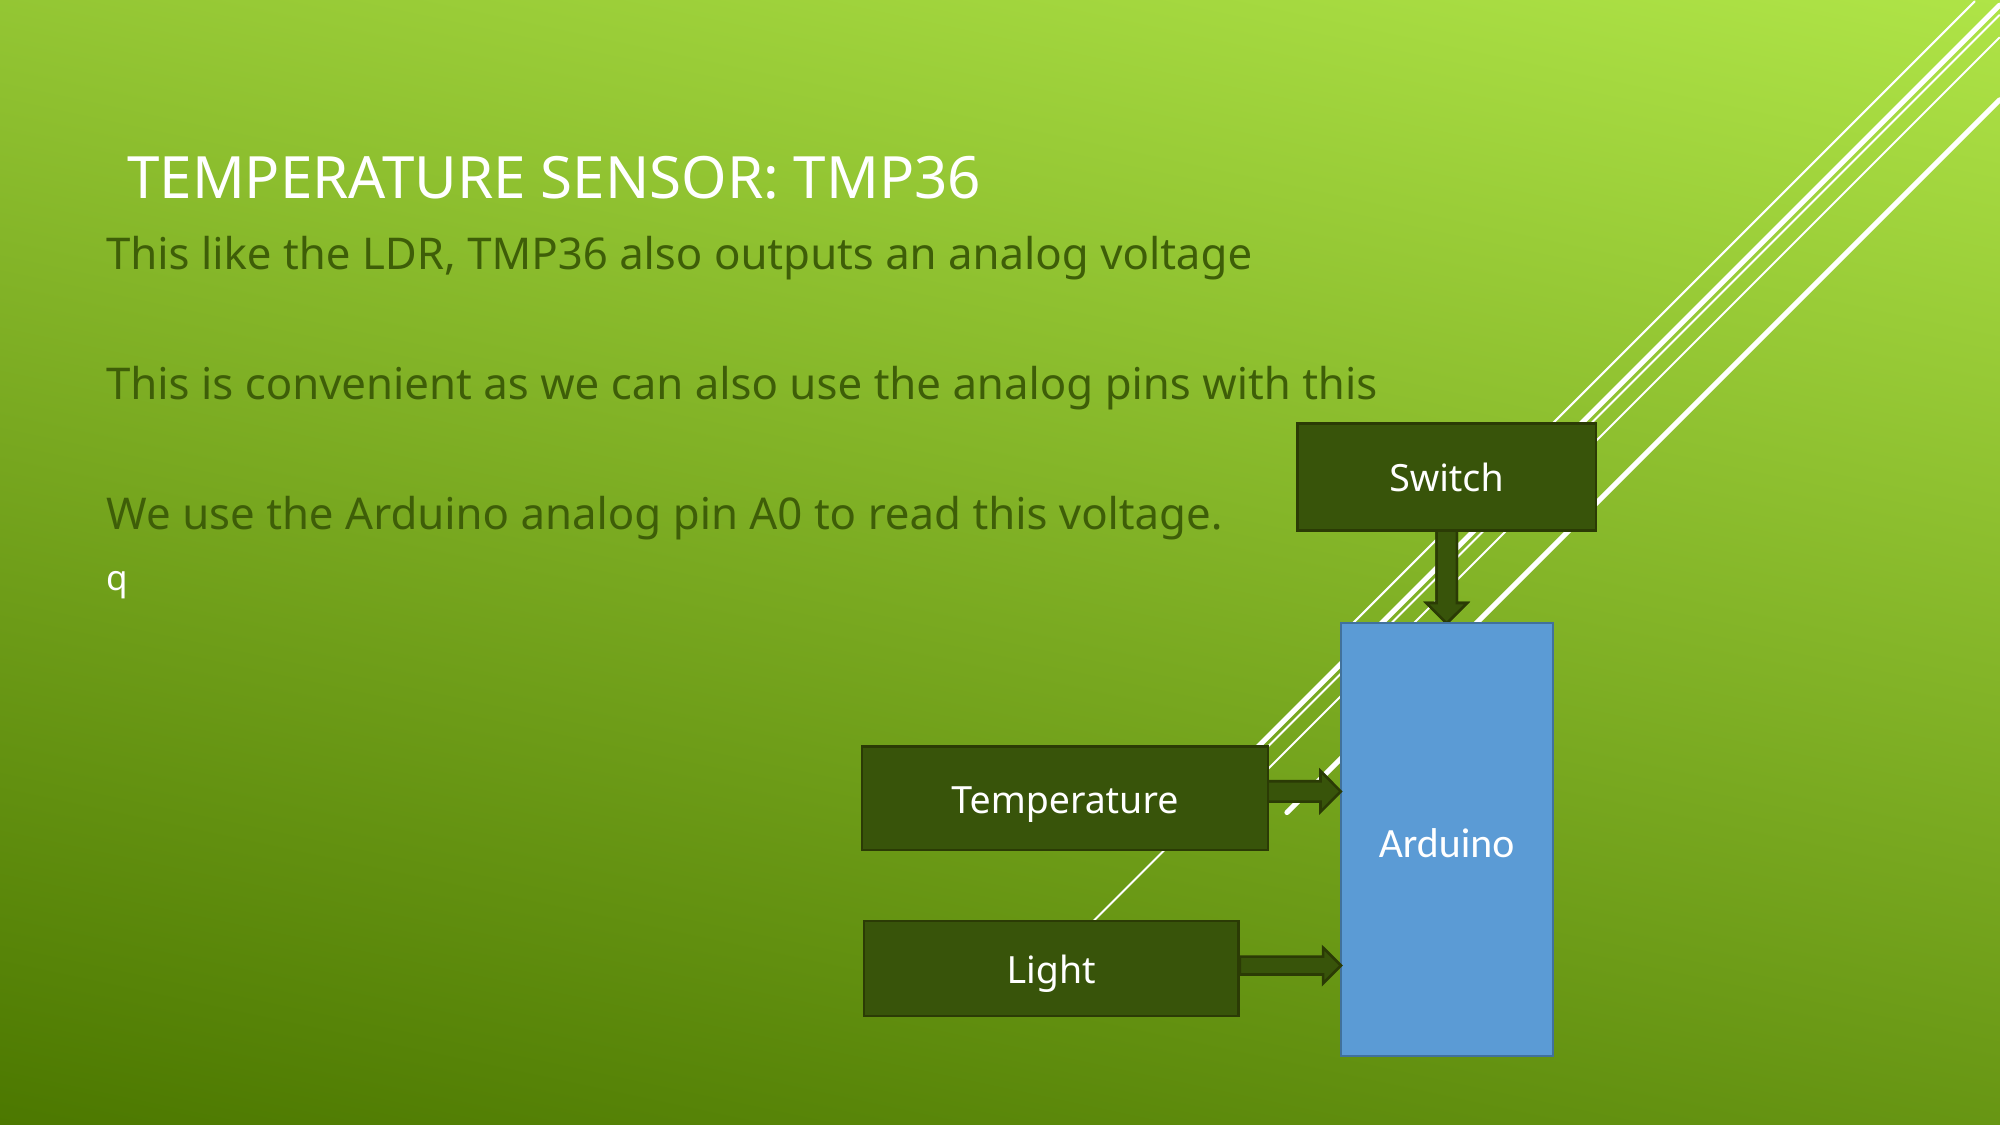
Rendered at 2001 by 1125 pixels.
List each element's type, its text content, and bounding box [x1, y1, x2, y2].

text_box [1268, 771, 1341, 812]
text_box [1426, 530, 1468, 623]
text_box Switch [1298, 423, 1596, 530]
subtitle This like the LDR, TMP36 also outputs an analog voltage This is convenient as we can also use the analog pins with this We use the Arduino analog pin A0 to read this voltage. [91, 217, 1812, 909]
text_box Temperature [862, 747, 1268, 850]
text_box [1239, 947, 1342, 984]
title Temperature sensor: TMP36 [112, 38, 1833, 218]
text_box Light [864, 921, 1239, 1016]
text_box Arduino [1341, 623, 1553, 1056]
